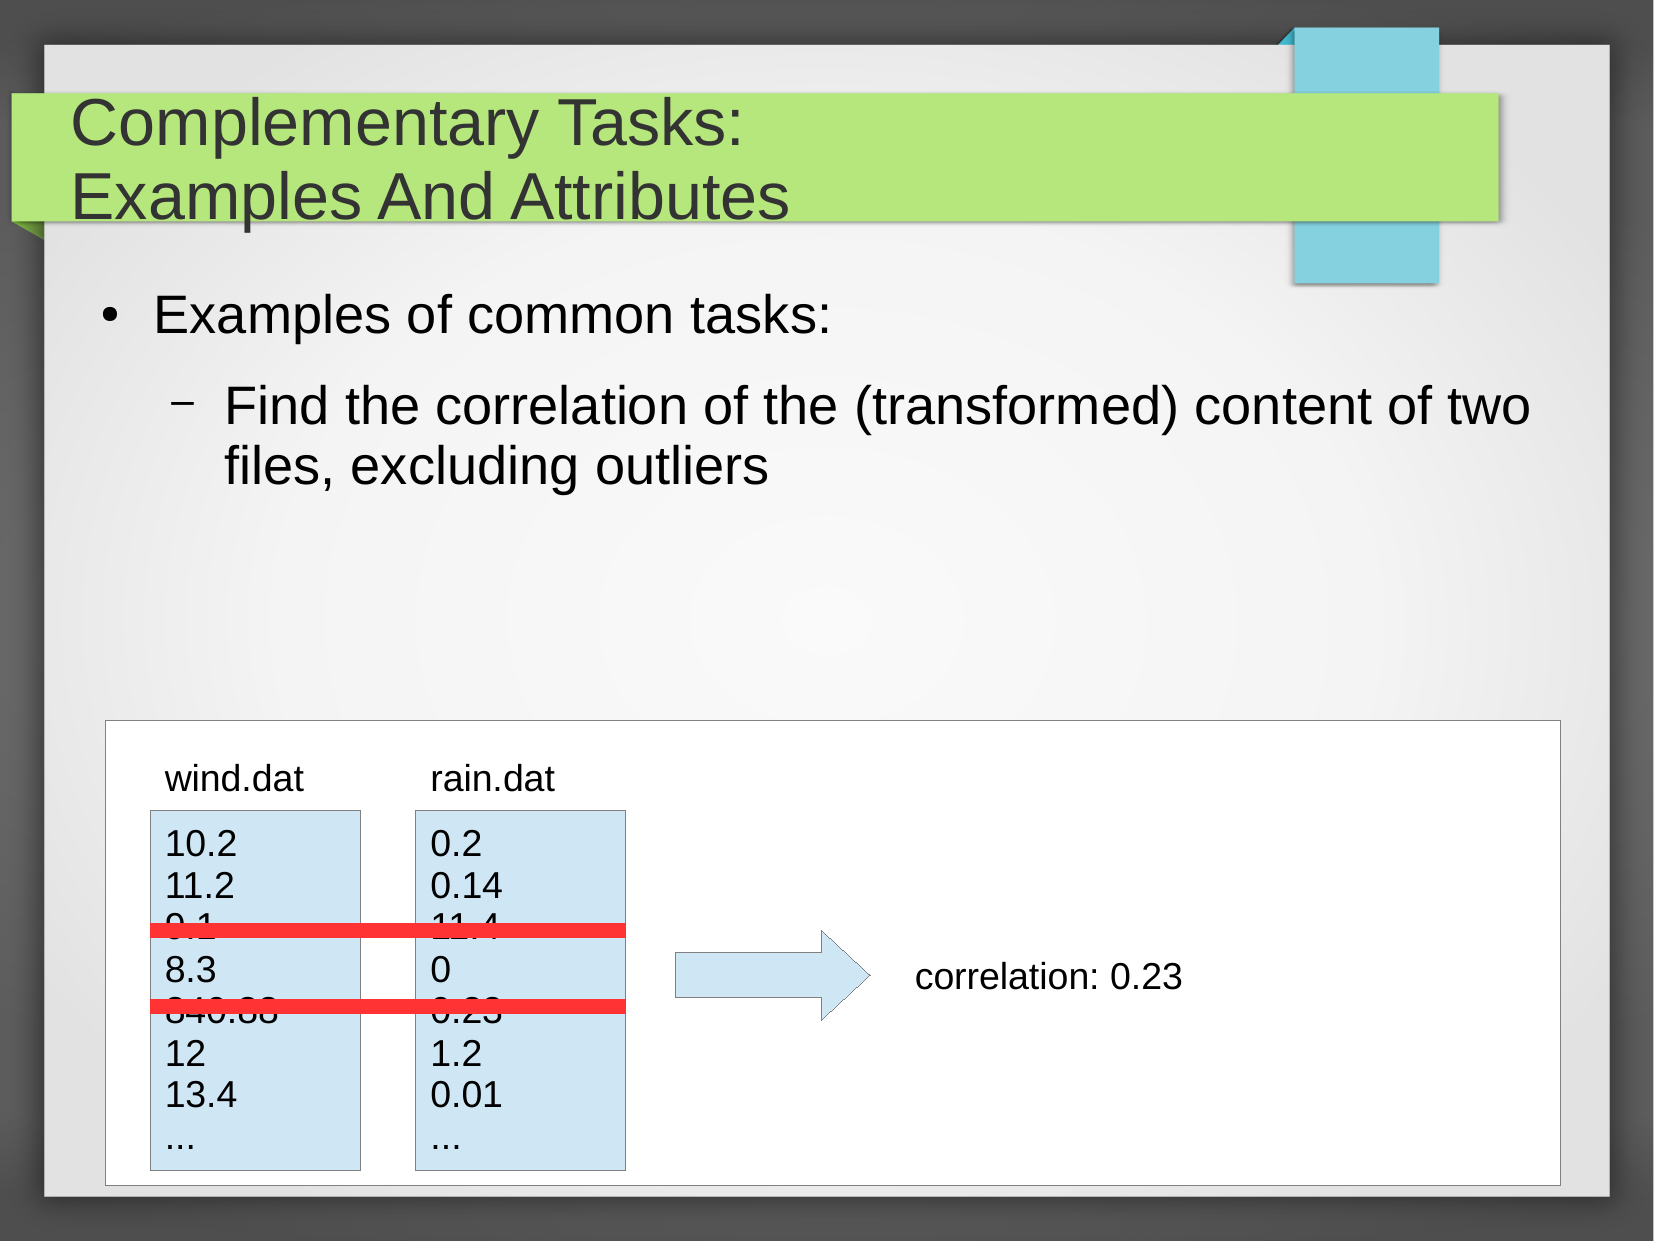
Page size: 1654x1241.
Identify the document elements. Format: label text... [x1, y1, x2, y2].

text_box correlation: 0.23 [900, 948, 1246, 1006]
text_box 10.2 11.2 9.1 8.3 840.88 12 13.4 ... [150, 815, 361, 923]
text_box 0.2 0.14 11.4 0 0.23 1.2 0.01 ... [415, 1014, 626, 1171]
text_box 10.2 11.2 9.1 8.3 840.88 12 13.4 ... [150, 1014, 361, 1171]
picture [0, 0, 1654, 1241]
text_box 10.2 11.2 9.1 8.3 840.88 12 13.4 ... [150, 938, 361, 999]
text_box rain.dat [415, 750, 626, 815]
text_box wind.dat [150, 750, 361, 815]
text_box [105, 720, 1561, 1186]
text_box 0.2 0.14 11.4 0 0.23 1.2 0.01 ... [415, 938, 626, 999]
list Examples of common tasks: Find the correlation of the (transformed) content of two files, excluding outliers [82, 285, 1538, 1063]
text_box 0.2 0.14 11.4 0 0.23 1.2 0.01 ... [415, 815, 626, 923]
title Complementary Tasks: Examples And Attributes [70, 85, 1229, 234]
